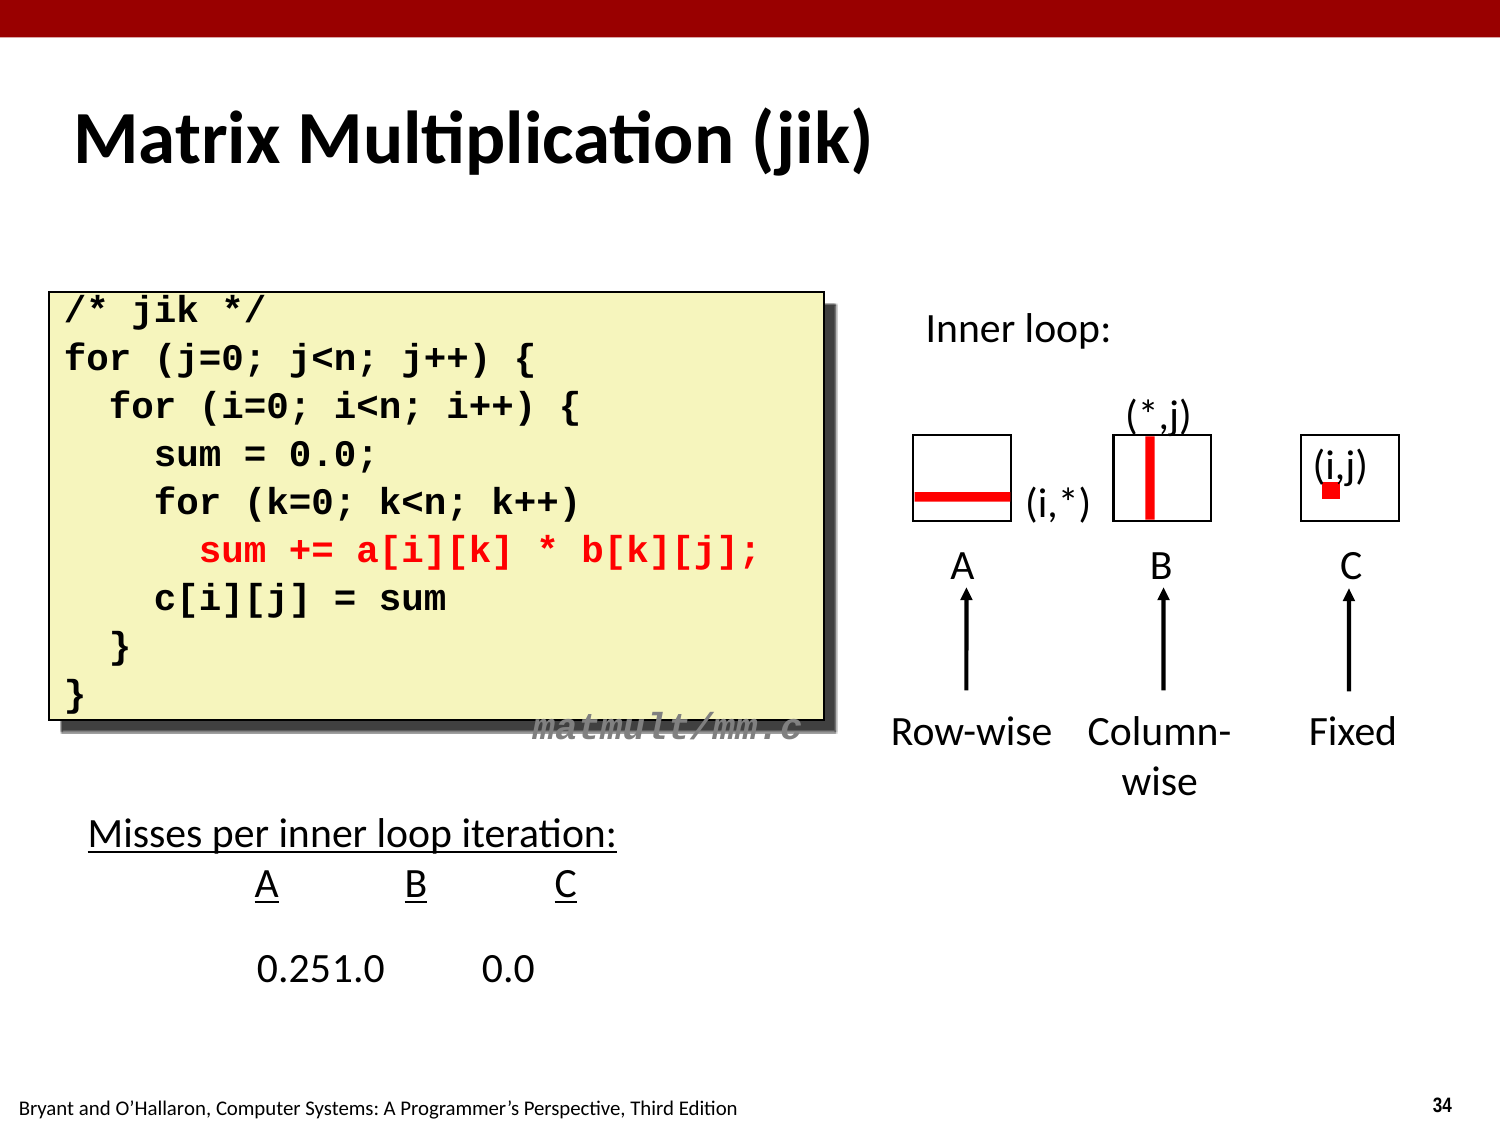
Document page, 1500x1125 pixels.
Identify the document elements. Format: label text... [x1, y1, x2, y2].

text_box [913, 435, 1012, 521]
text_box Misses per inner loop iteration: A B C [72, 798, 967, 1000]
text_box Column- wise [1072, 696, 1247, 811]
text_box [1300, 435, 1399, 521]
text_box A [935, 530, 990, 596]
text_box Fixed [1293, 696, 1413, 761]
text_box (i,j) [1297, 430, 1384, 496]
title Matrix Multiplication (jik) [58, 71, 1304, 197]
text_box Row-wise [875, 696, 1068, 761]
text_box C [1325, 530, 1378, 596]
text_box matmult/mm.c [518, 698, 818, 756]
text_box B [1135, 530, 1188, 596]
text_box /* jik */ for (j=0; j<n; j++) { for (i=0; i<n; i++) { sum = 0.0; for (k=0; k<n; k++) sum += a[i][k] * b[k][j]; c[i][j] = sum } } [49, 291, 824, 720]
text_box [1113, 435, 1212, 521]
text_box Inner loop: [910, 293, 1127, 358]
text_box (*,j) [1110, 380, 1207, 446]
text_box 0.25 1.0 0.0 [75, 924, 908, 1025]
text_box (i,*) [1010, 468, 1107, 533]
